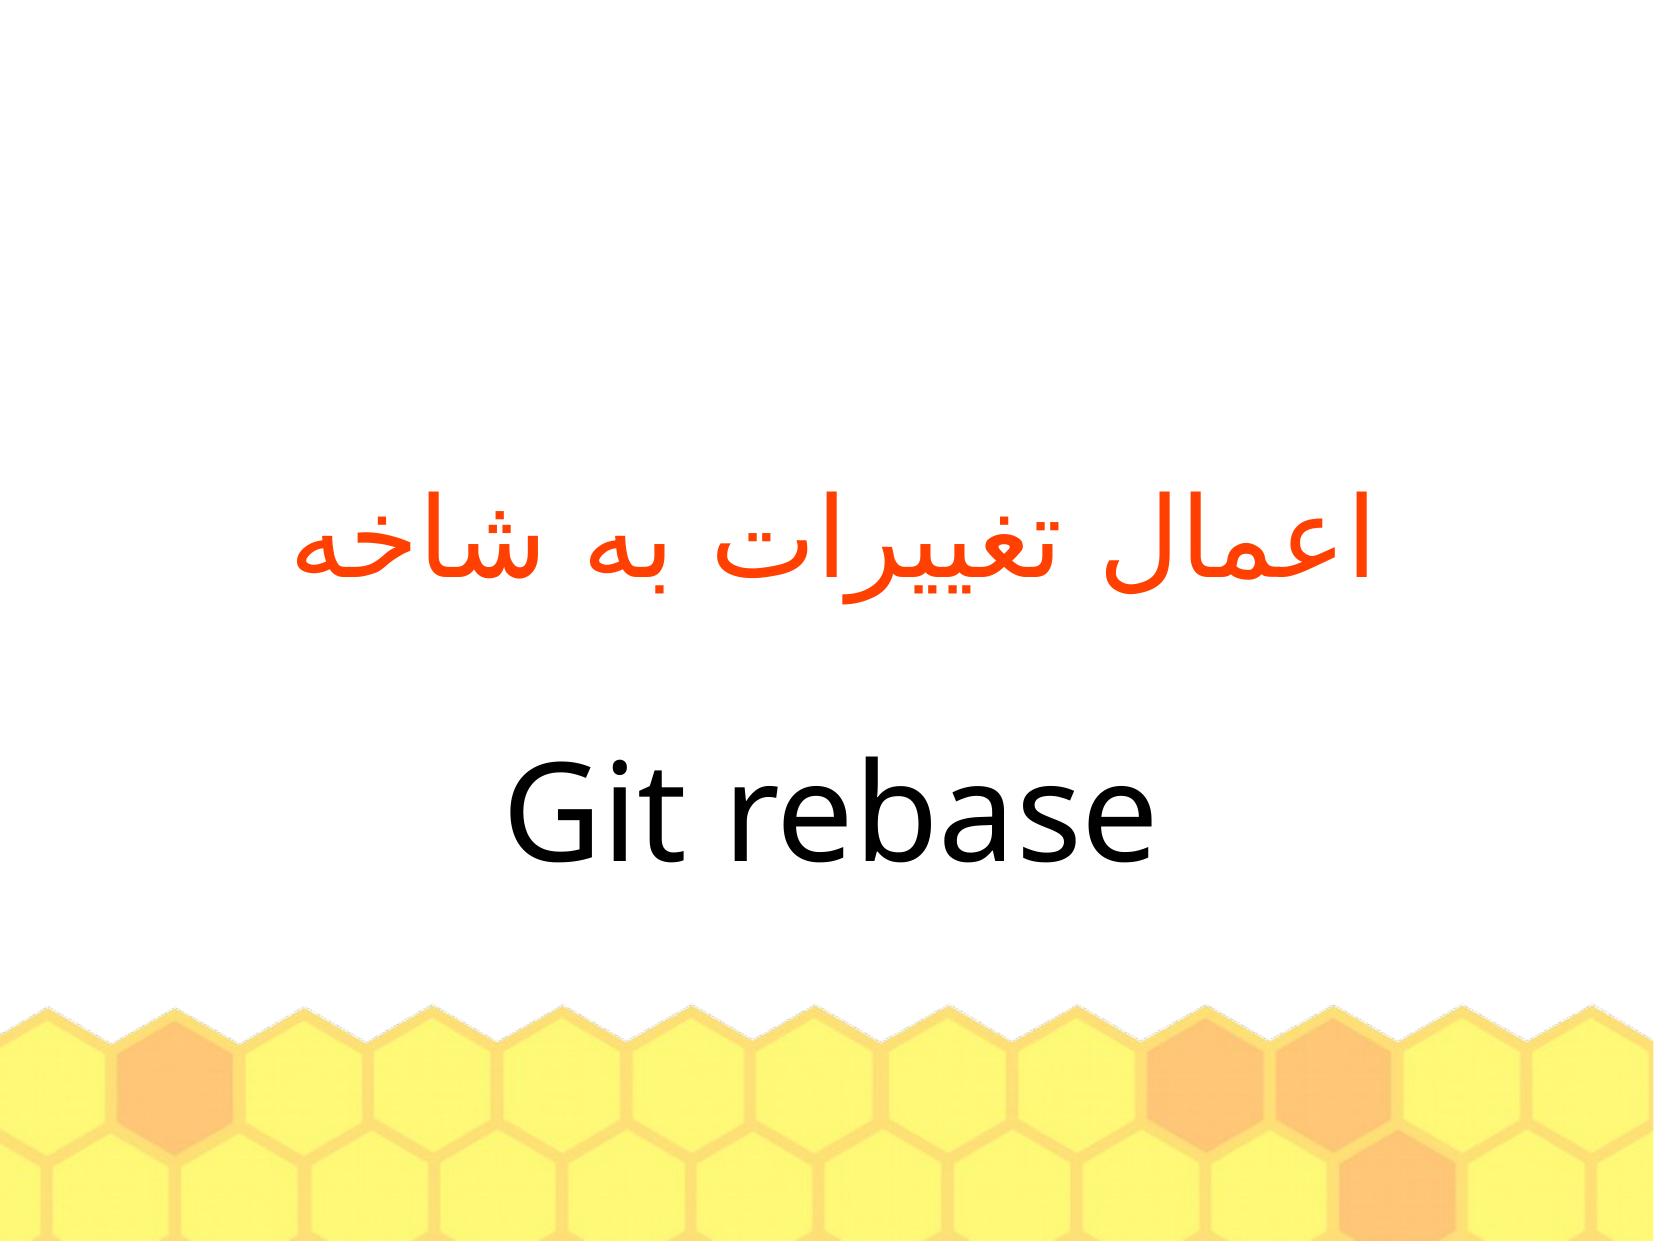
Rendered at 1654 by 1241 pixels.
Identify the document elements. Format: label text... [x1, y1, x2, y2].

title اعمال تغییرات به شاخه [90, 435, 1579, 643]
title Git rebase [86, 705, 1576, 913]
picture [0, 1001, 1654, 1241]
